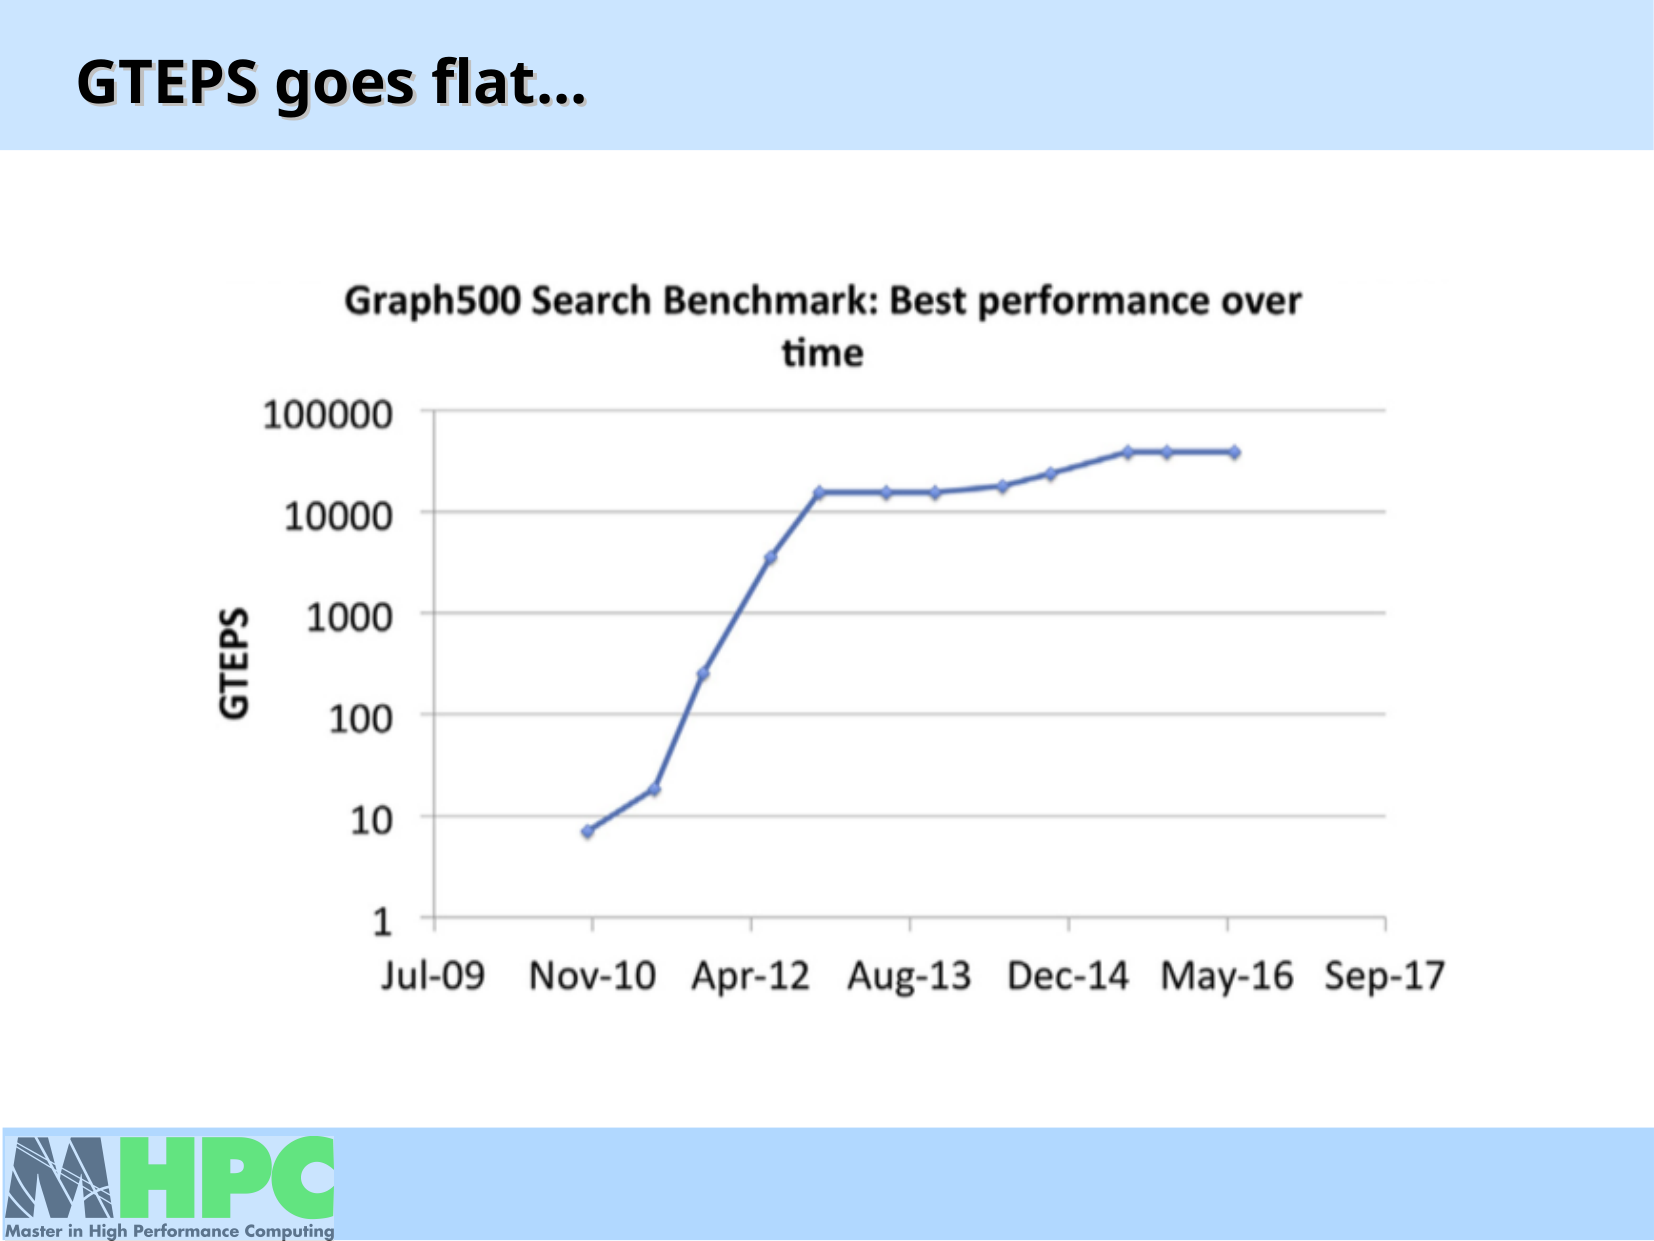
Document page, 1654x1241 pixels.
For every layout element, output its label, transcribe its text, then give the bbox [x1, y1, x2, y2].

title GTEPS goes flat... [75, 0, 1421, 184]
picture [159, 200, 1572, 1066]
